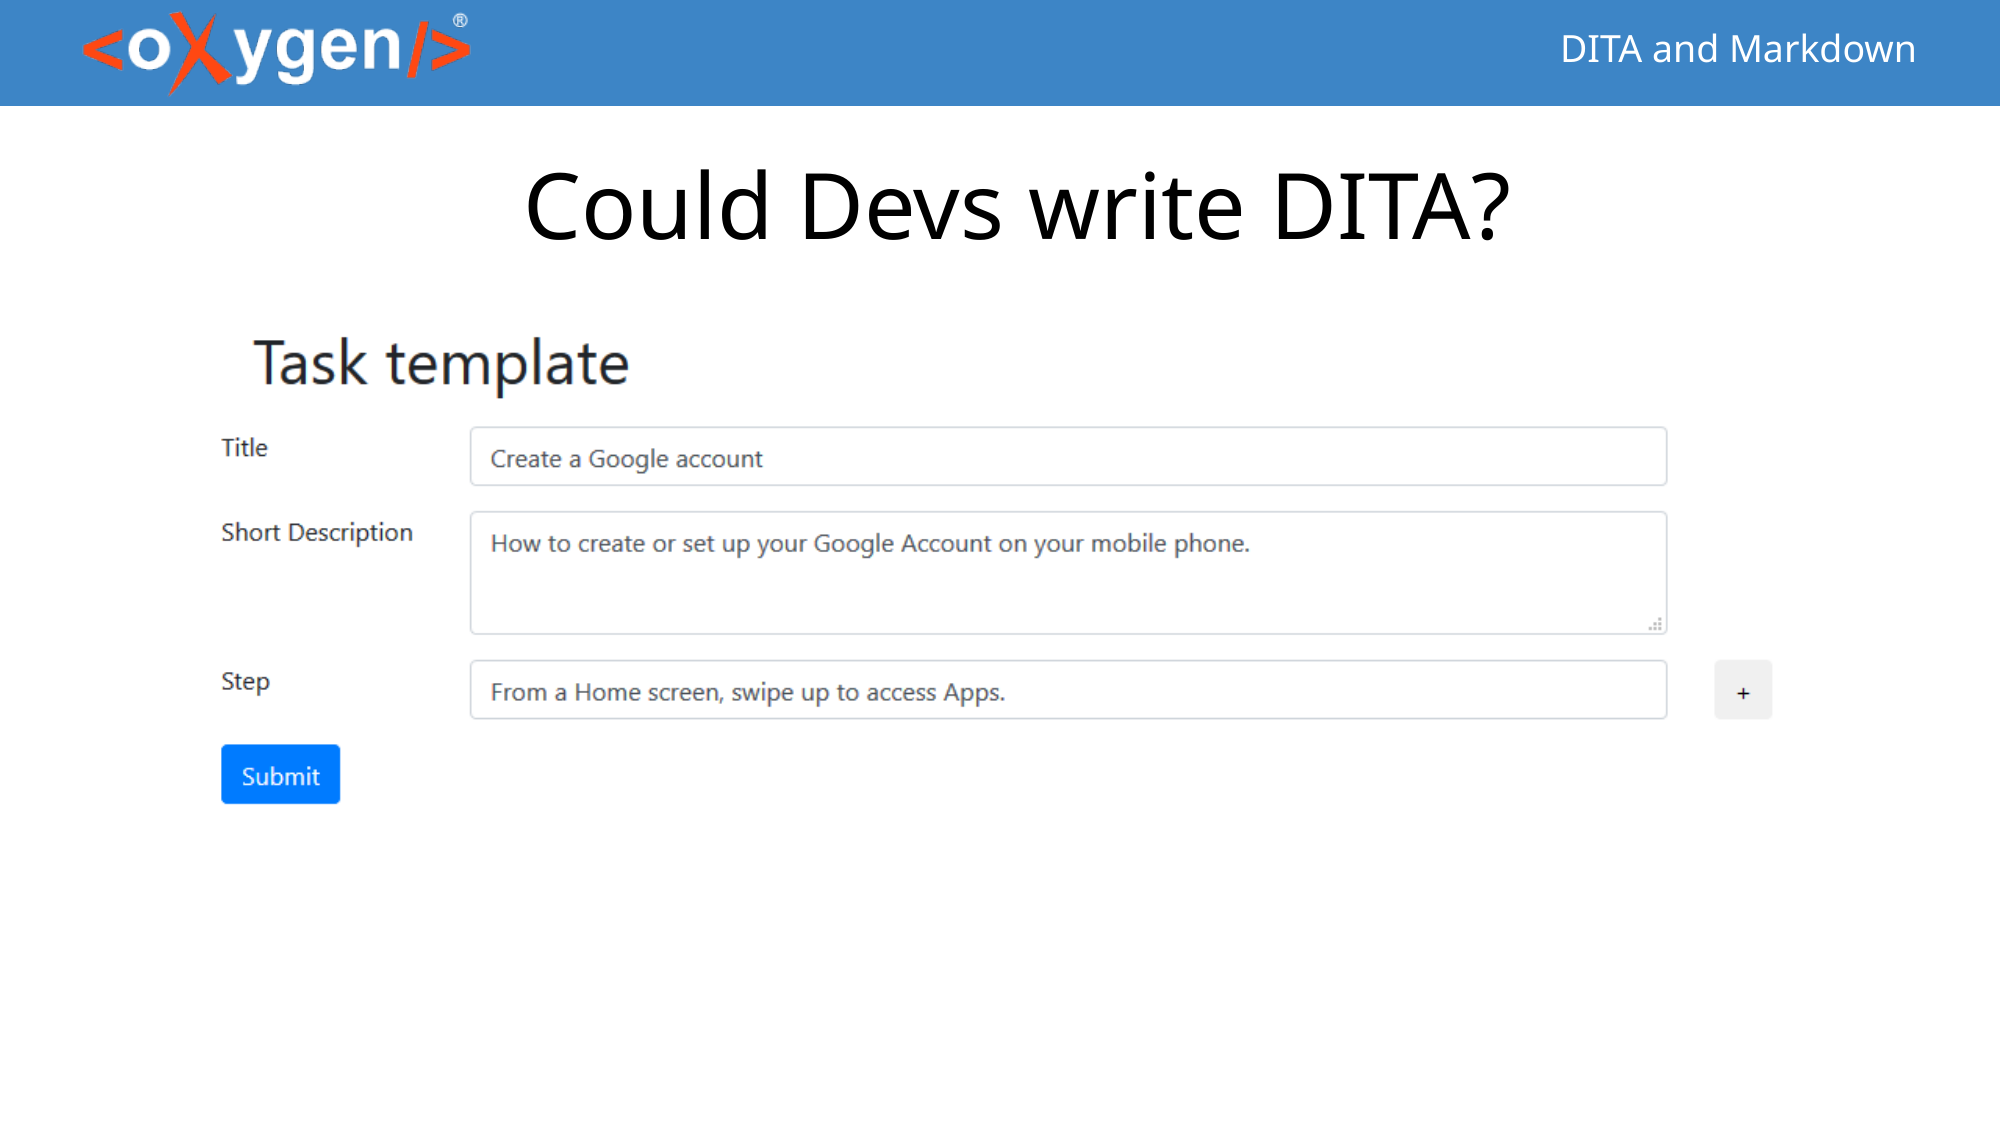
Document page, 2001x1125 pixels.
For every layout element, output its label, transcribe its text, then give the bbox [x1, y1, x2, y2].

picture [195, 303, 1807, 823]
title Could Devs write DITA? [99, 109, 1900, 298]
picture [75, 0, 488, 106]
